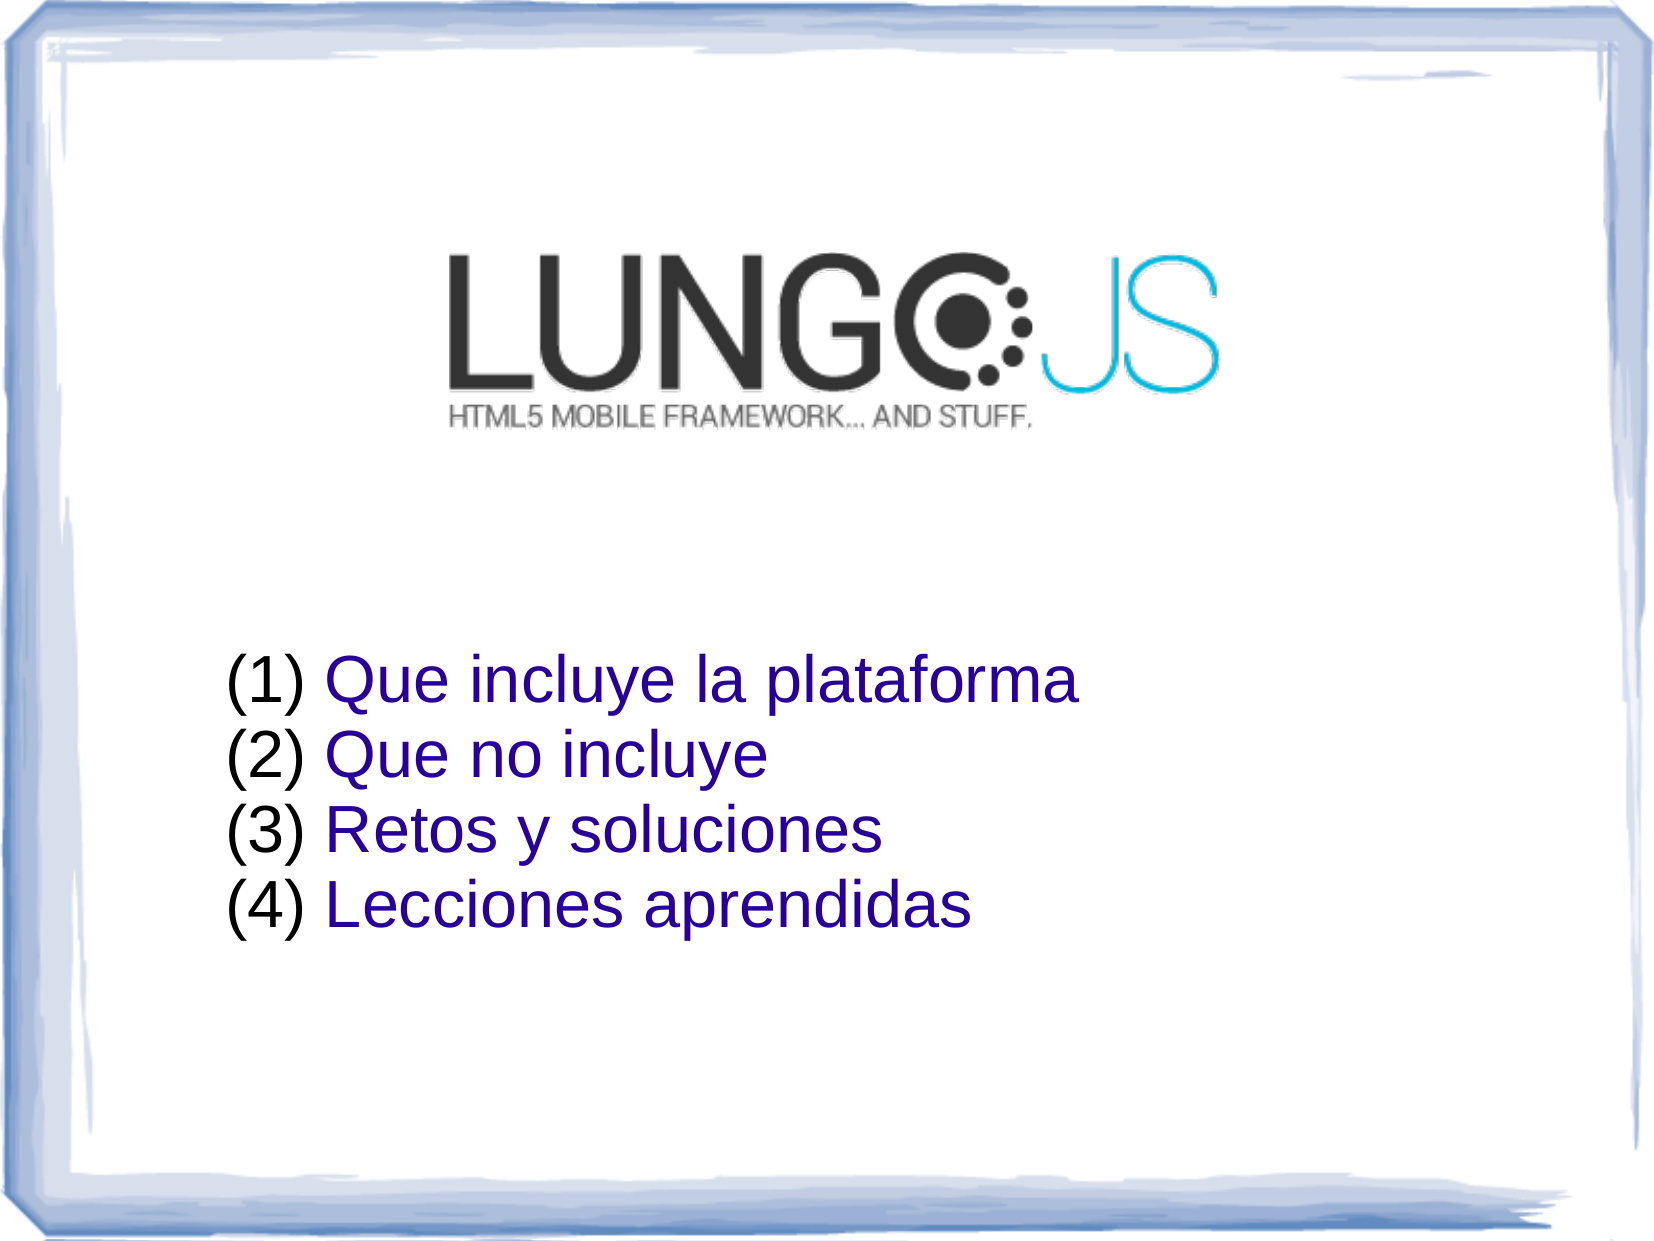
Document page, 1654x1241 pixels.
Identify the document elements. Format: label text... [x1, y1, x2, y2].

picture [0, 0, 1654, 1241]
subtitle Que incluye la plataforma Que no incluye Retos y soluciones Lecciones aprendidas [225, 540, 1571, 1045]
